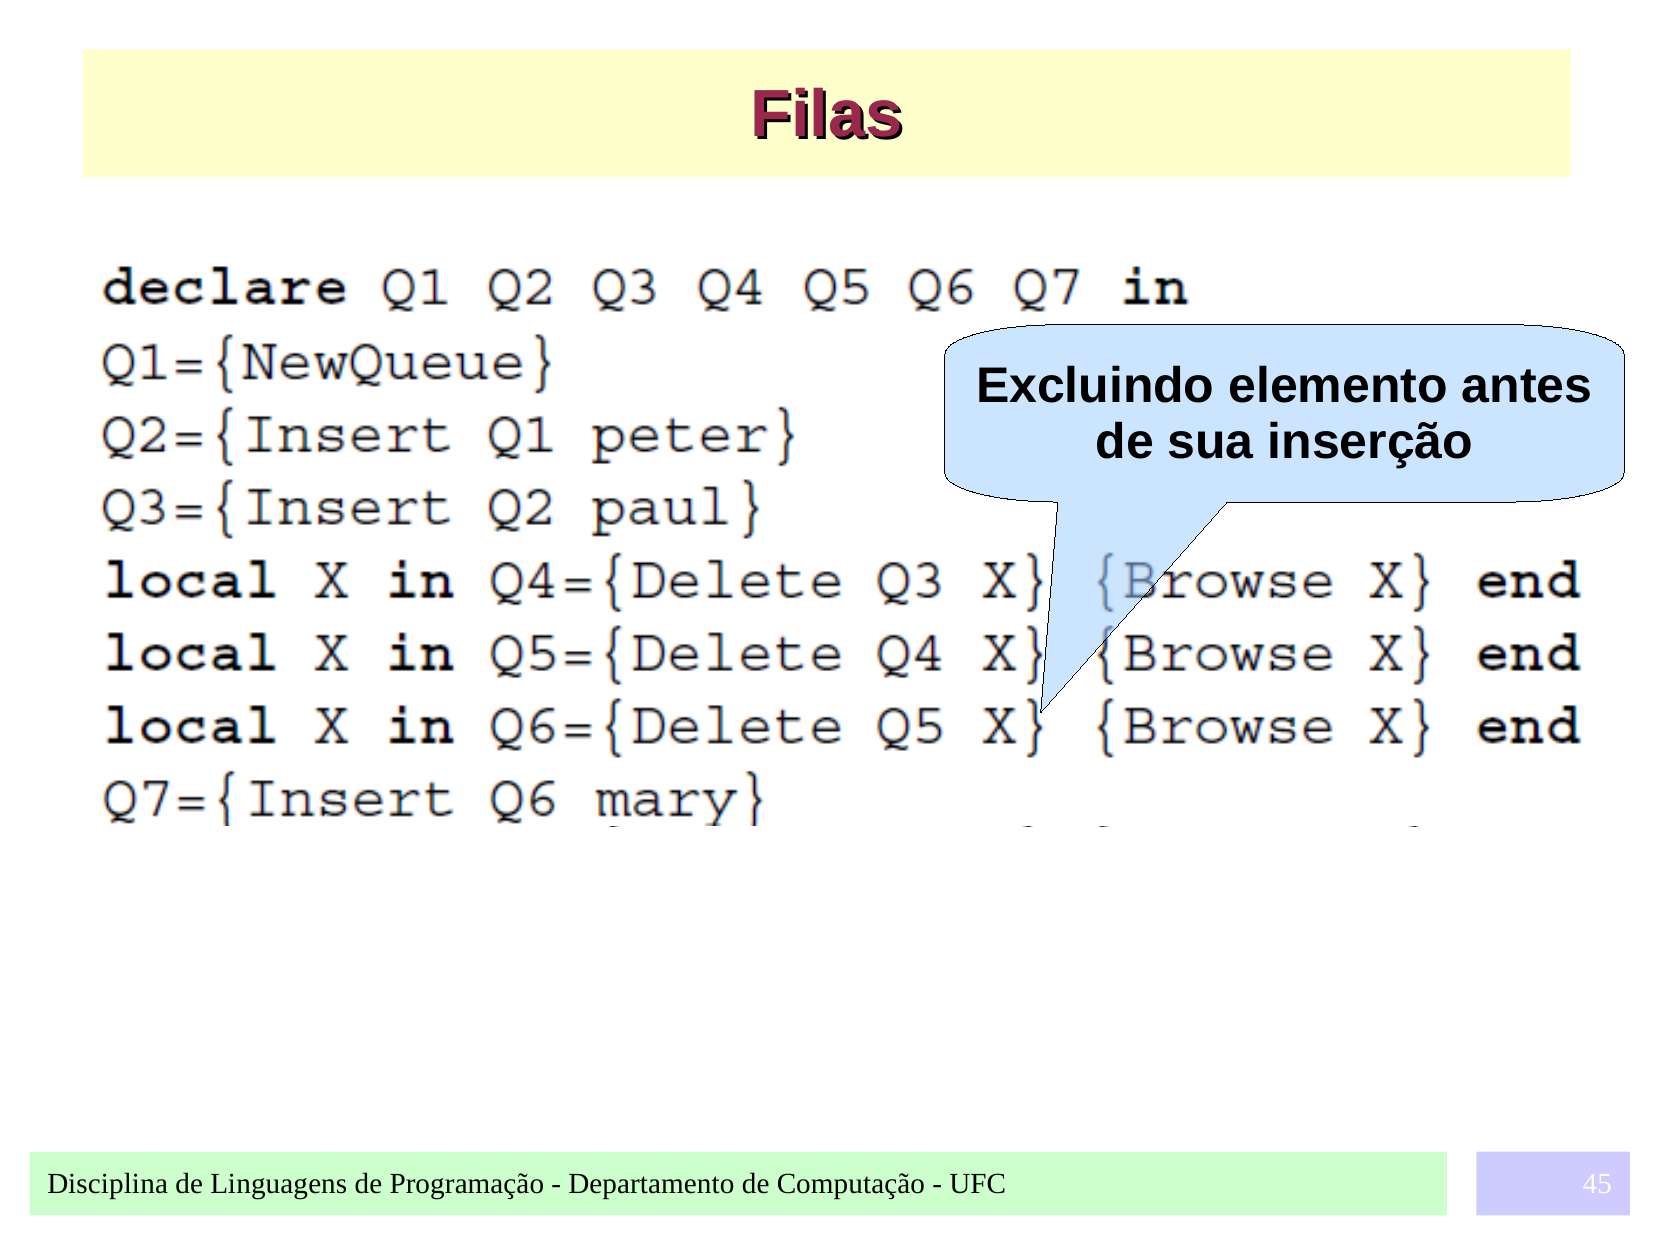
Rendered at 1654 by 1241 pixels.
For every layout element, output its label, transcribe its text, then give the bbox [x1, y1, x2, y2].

title Filas [82, 49, 1571, 178]
text_box Excluindo elemento antes de sua inserção [944, 324, 1625, 713]
picture [76, 265, 1593, 827]
